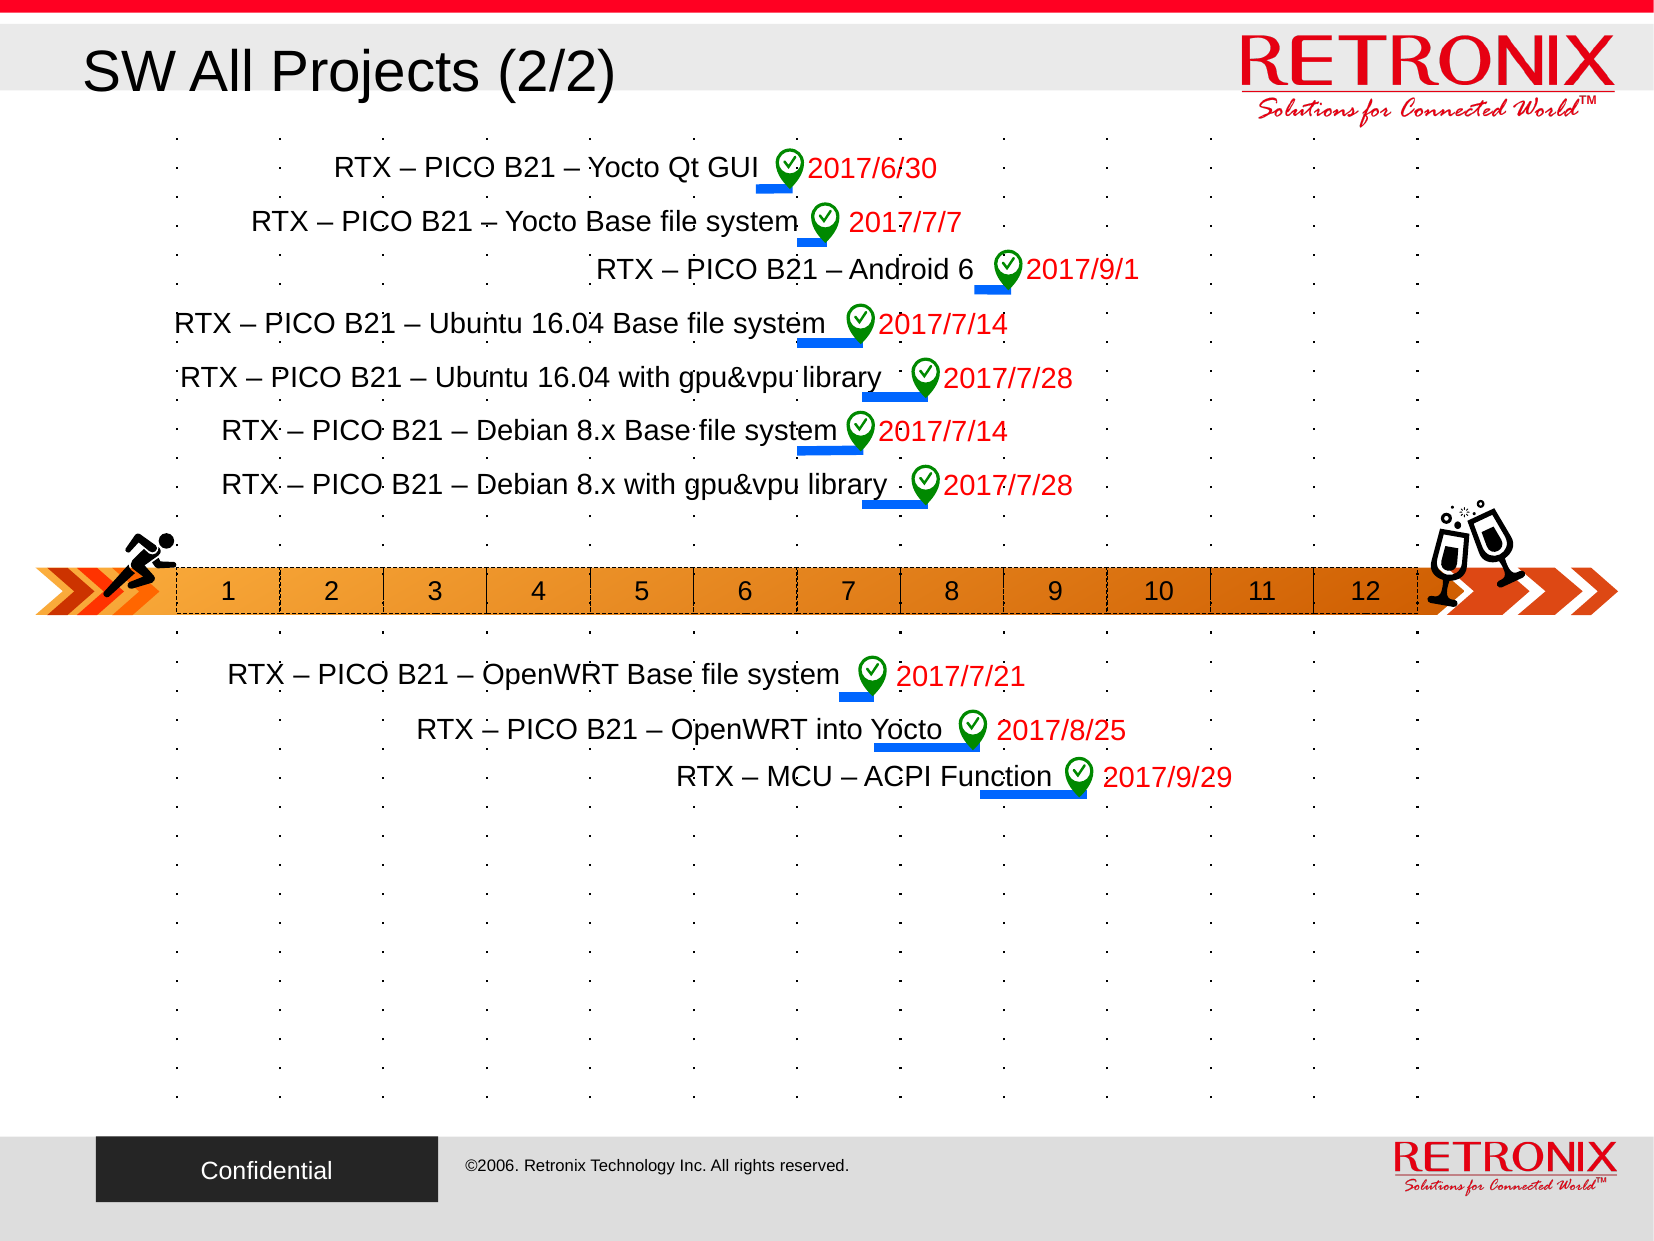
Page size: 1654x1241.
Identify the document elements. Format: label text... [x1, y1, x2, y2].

text_box RTX – PICO B21 – Debian 8.x with gpu&vpu library [206, 457, 929, 505]
text_box 5 [590, 567, 693, 614]
picture [1391, 1139, 1621, 1198]
text_box 2017/7/7 [833, 198, 978, 247]
text_box 2 [279, 567, 383, 614]
text_box [35, 567, 1443, 616]
text_box 2017/7/21 [881, 652, 1042, 700]
text_box 2017/7/28 [928, 461, 1089, 509]
picture [845, 303, 876, 345]
text_box [1570, 567, 1619, 616]
text_box RTX – PICO B21 – OpenWRT Base file system [212, 648, 876, 696]
picture [1422, 497, 1530, 610]
text_box RTX – PICO B21 – Yocto Base file system [236, 195, 829, 243]
text_box [1517, 567, 1583, 615]
text_box RTX – PICO B21 – Android 6 [581, 242, 1006, 290]
text_box 2017/7/28 [928, 354, 1089, 402]
text_box [1446, 610, 1509, 615]
picture [857, 655, 888, 697]
picture [810, 202, 841, 244]
text_box 12 [1313, 567, 1418, 614]
picture [1064, 756, 1095, 798]
text_box 2017/8/25 [981, 706, 1142, 754]
text_box RTX – PICO B21 – Debian 8.x Base file system [206, 403, 863, 451]
text_box 1 [176, 567, 279, 614]
text_box RTX – PICO B21 – OpenWRT into Yocto [401, 702, 975, 750]
text_box RTX – PICO B21 – Ubuntu 16.04 Base file system [159, 296, 859, 344]
picture [993, 249, 1024, 291]
text_box 8 [900, 567, 1003, 614]
picture [910, 464, 941, 506]
text_box 11 [1210, 567, 1313, 614]
text_box RTX – PICO B21 – Yocto Qt GUI [318, 141, 788, 189]
text_box 2017/6/30 [792, 144, 953, 193]
text_box RTX – PICO B21 – Ubuntu 16.04 with gpu&vpu library [165, 350, 924, 398]
text_box 7 [796, 567, 900, 614]
picture [774, 148, 805, 190]
text_box 9 [1003, 567, 1106, 614]
text_box 2017/7/14 [863, 407, 1024, 455]
picture [957, 709, 988, 749]
text_box RTX – MCU – ACPI Function [661, 749, 1075, 798]
text_box 2017/9/29 [1087, 753, 1248, 802]
picture [845, 410, 876, 452]
title SW All Projects (2/2) [82, 23, 1205, 119]
text_box 3 [383, 567, 486, 614]
picture [102, 532, 178, 598]
text_box 4 [486, 567, 590, 614]
text_box 2017/7/14 [863, 300, 1024, 348]
text_box 2017/9/1 [1011, 246, 1155, 294]
text_box 10 [1106, 567, 1210, 614]
text_box 6 [693, 567, 796, 614]
picture [1235, 31, 1621, 130]
picture [910, 357, 941, 399]
